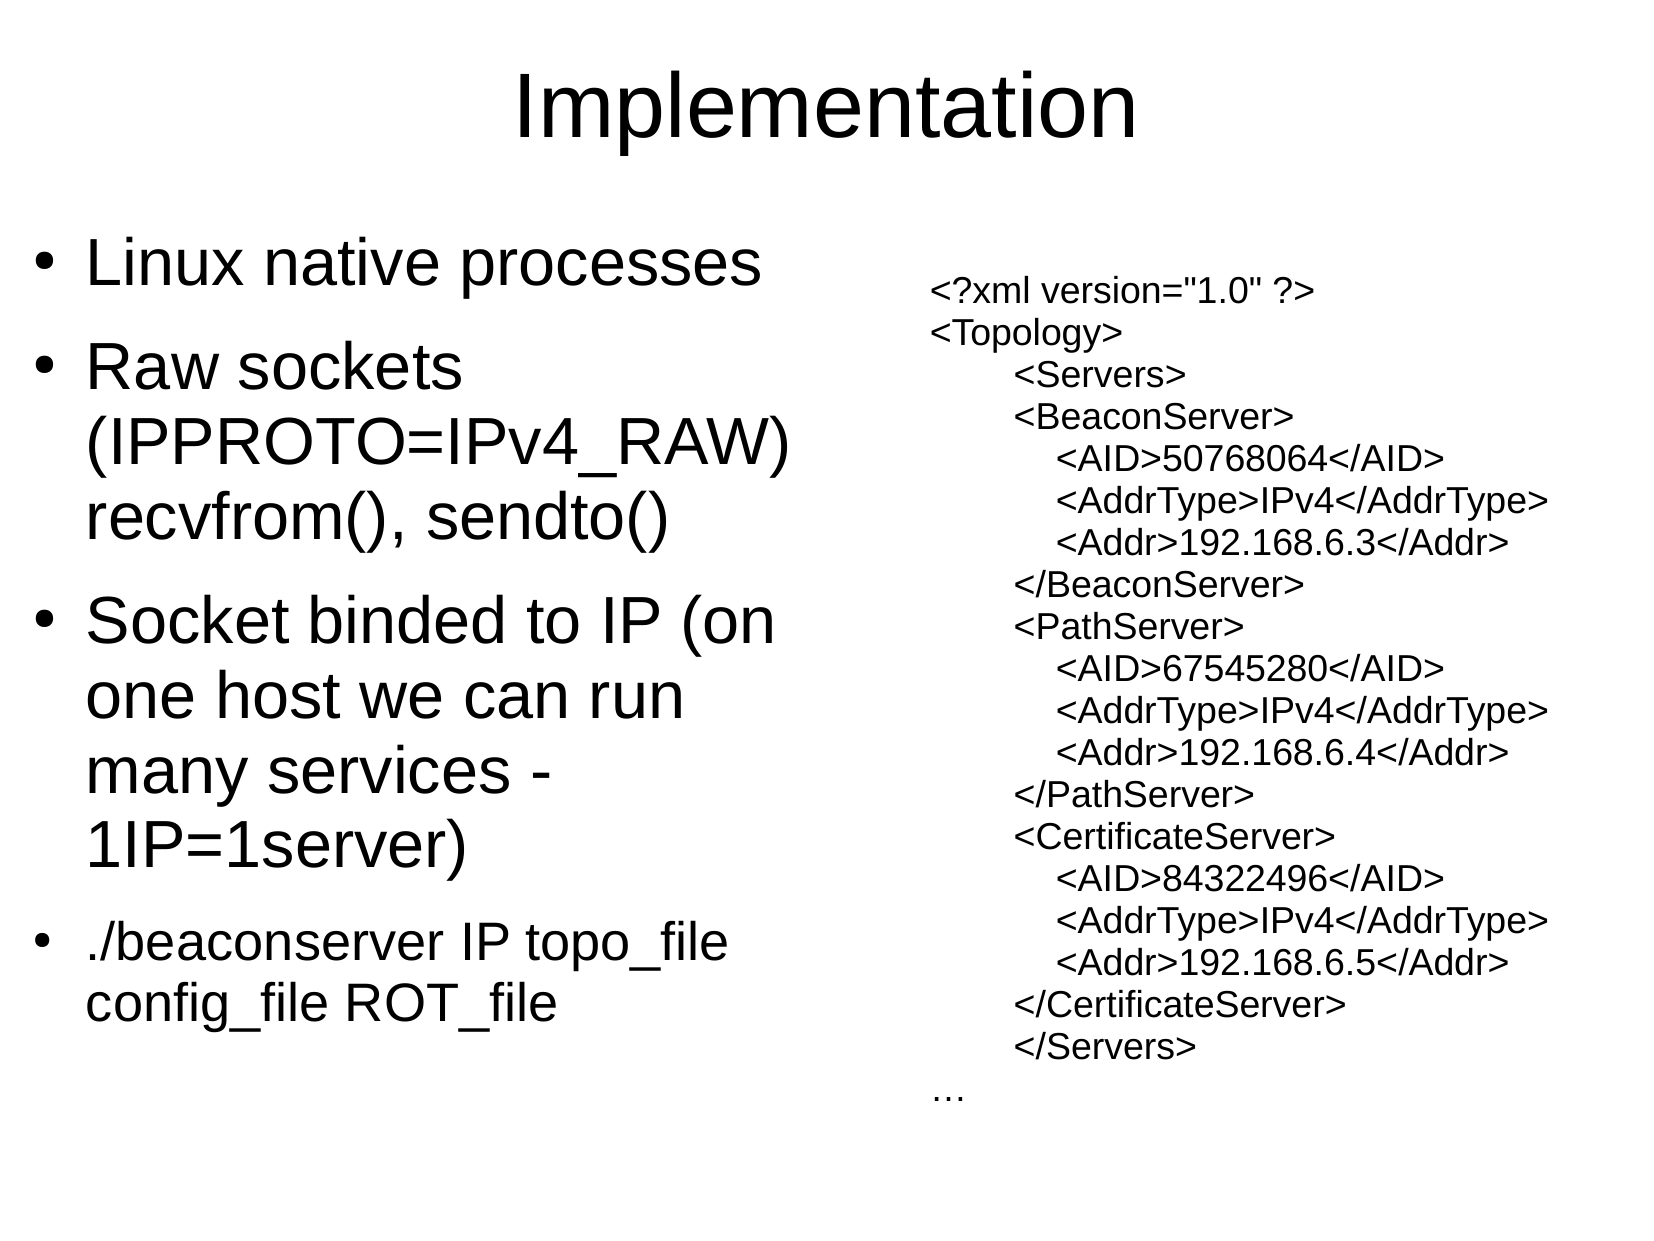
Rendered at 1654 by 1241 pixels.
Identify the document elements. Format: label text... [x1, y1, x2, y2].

list Linux native processes Raw sockets (IPPROTO=IPv4_RAW) recvfrom(), sendto() Socket binded to IP (on one host we can run many services - 1IP=1server) ./beaconserver IP topo_file config_file ROT_file [15, 225, 826, 1241]
title Implementation [82, 2, 1571, 210]
text_box <?xml version="1.0" ?> <Topology> <Servers> <BeaconServer> <AID>50768064</AID> <AddrType>IPv4</AddrType> <Addr>192.168.6.3</Addr> </BeaconServer> <PathServer> <AID>67545280</AID> <AddrType>IPv4</AddrType> <Addr>192.168.6.4</Addr> </PathServer> <CertificateServer> <AID>84322496</AID> <AddrType>IPv4</AddrType> <Addr>192.168.6.5</Addr> </CertificateServer> </Servers> … [915, 262, 1565, 1159]
